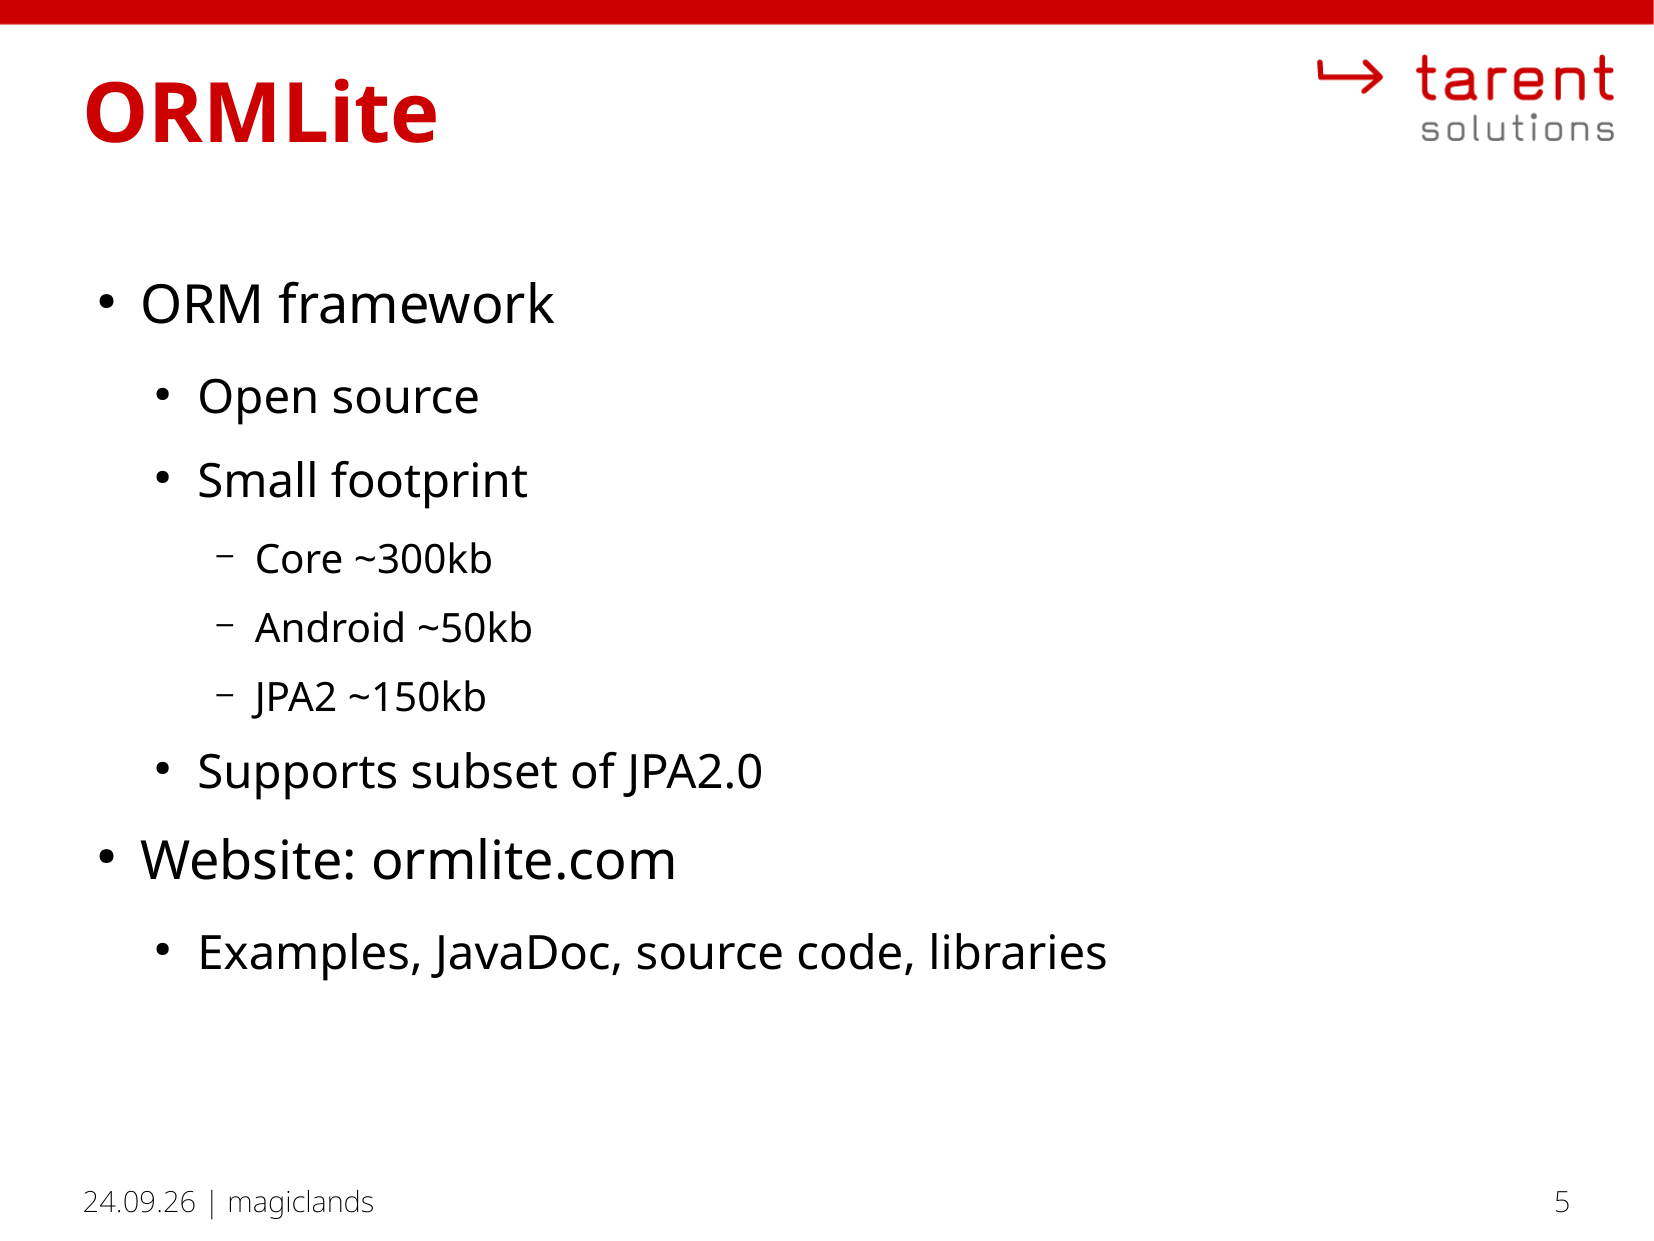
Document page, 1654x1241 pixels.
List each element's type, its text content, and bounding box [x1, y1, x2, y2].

picture [0, 0, 1654, 26]
title ORMLite [82, 20, 1571, 201]
picture [1571, 45, 1622, 151]
list ORM framework Open source Small footprint Core ~300kb Android ~50kb JPA2 ~150kb Supports subset of JPA2.0 Website: ormlite.com Examples, JavaDoc, source code, libraries [82, 265, 1571, 986]
